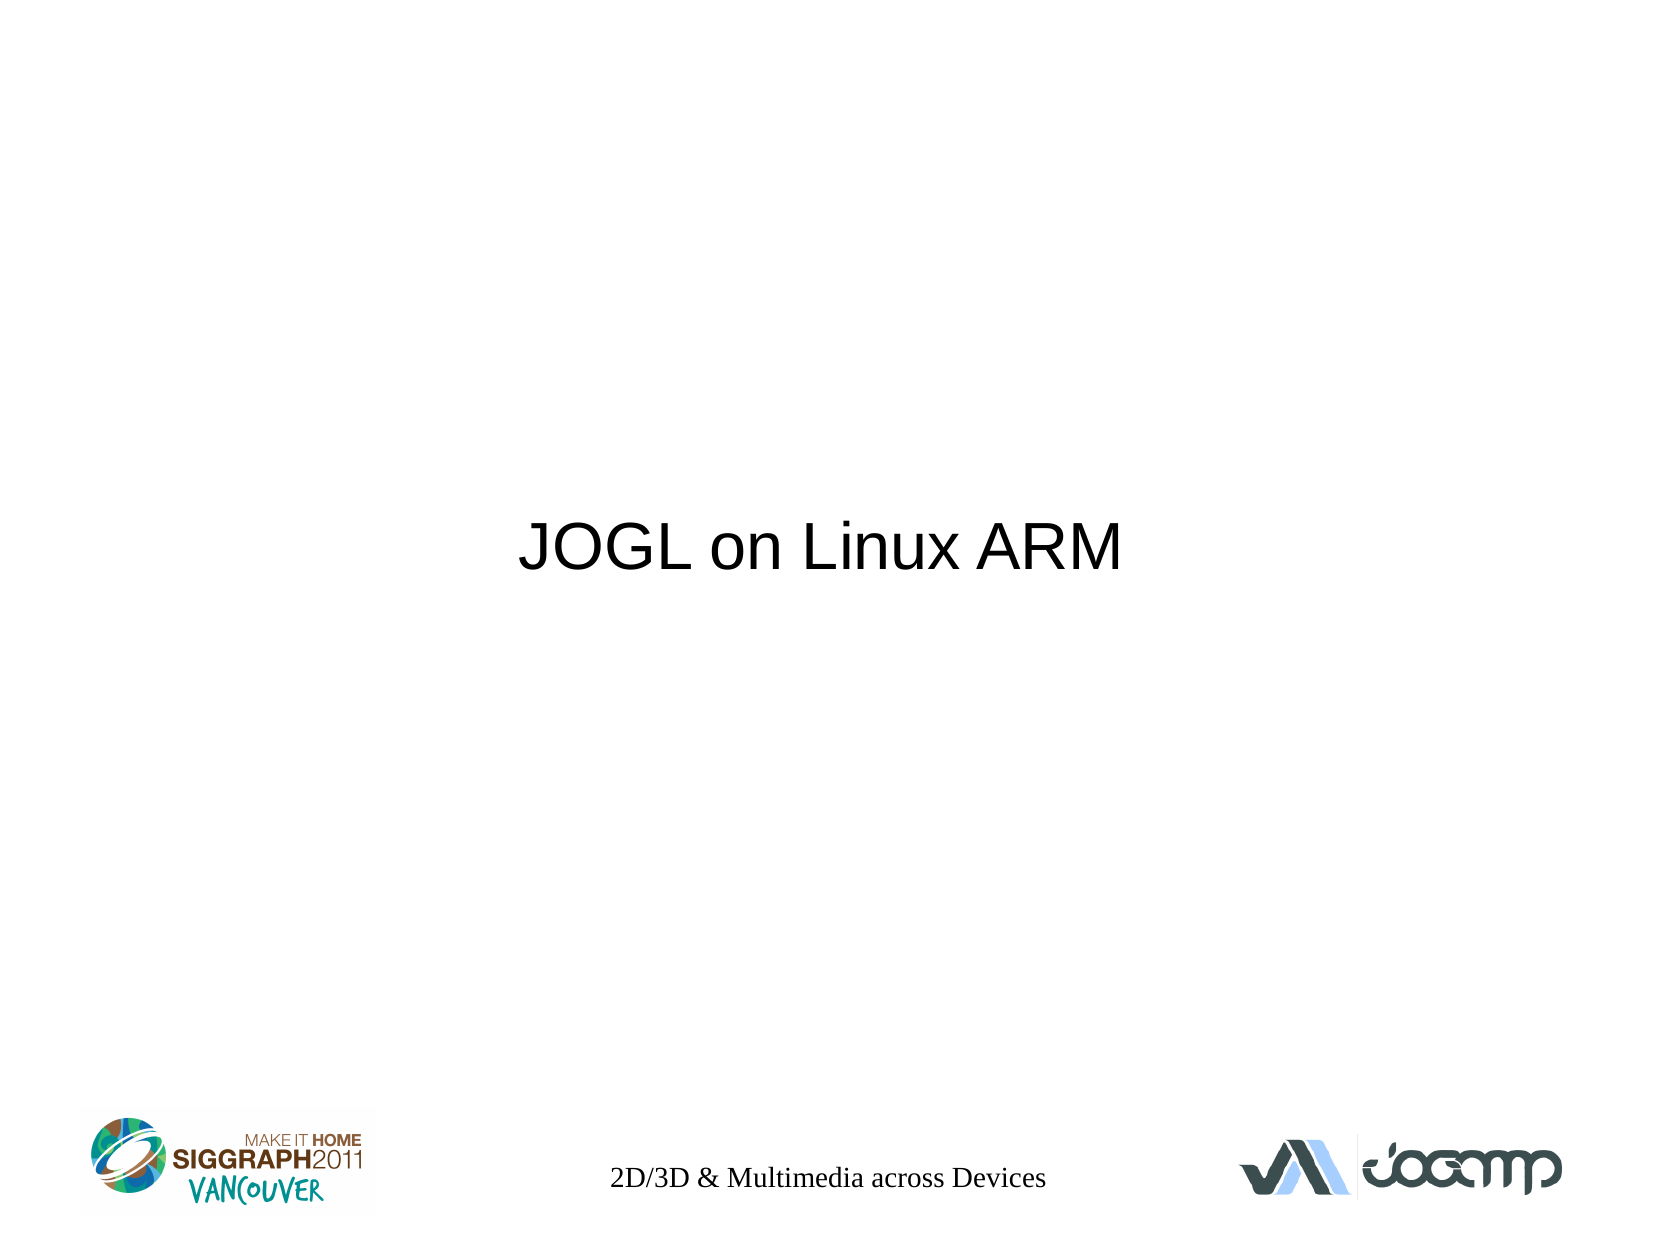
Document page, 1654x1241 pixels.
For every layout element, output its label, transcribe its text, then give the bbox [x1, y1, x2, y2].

subtitle JOGL on Linux ARM [68, 49, 1576, 1044]
picture [80, 1106, 376, 1217]
picture [1237, 1134, 1562, 1200]
